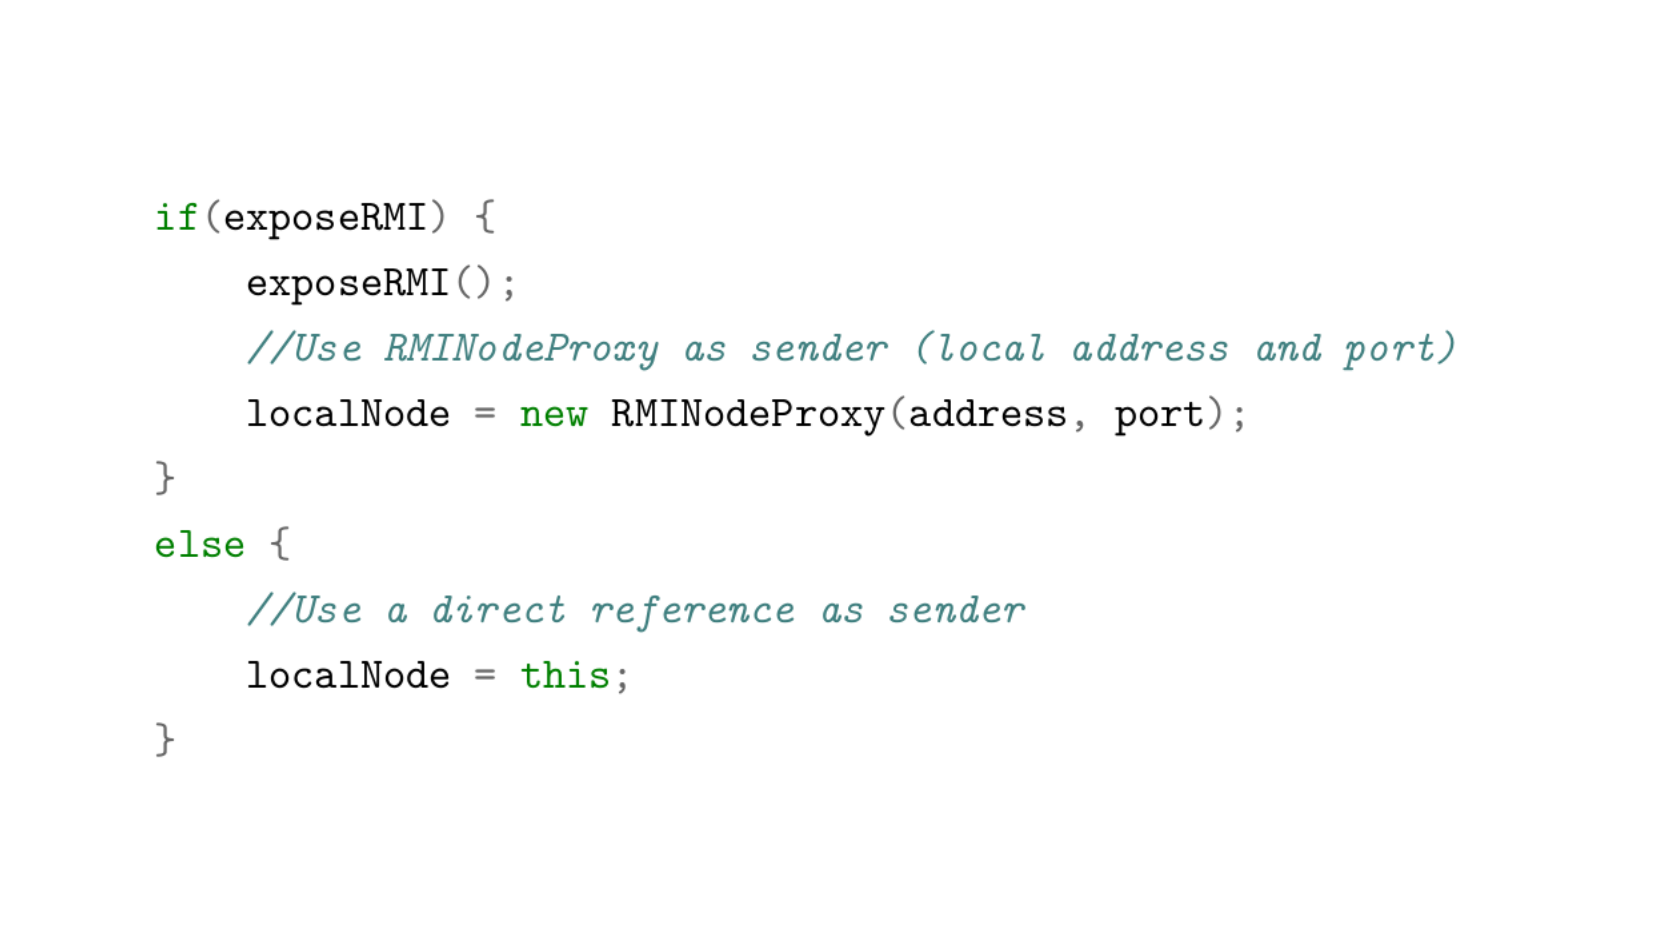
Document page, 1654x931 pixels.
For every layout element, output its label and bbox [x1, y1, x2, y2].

picture [29, 112, 1601, 798]
